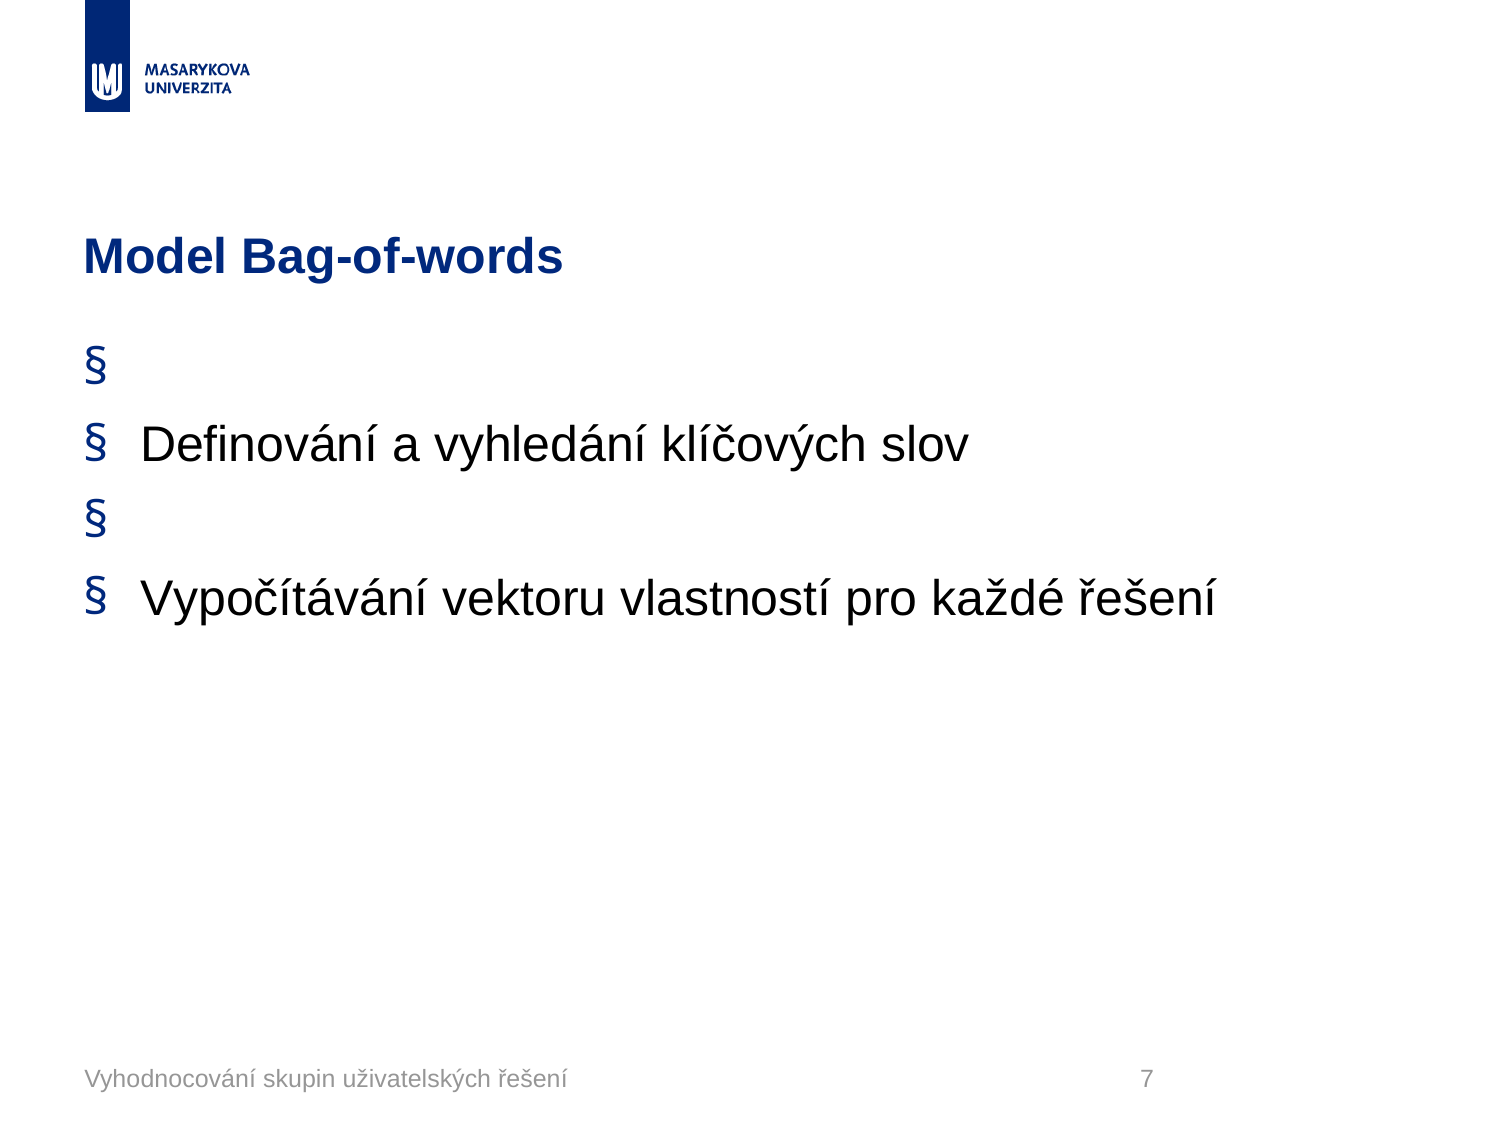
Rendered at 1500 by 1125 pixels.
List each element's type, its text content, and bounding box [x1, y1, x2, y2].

text_box 7 [1125, 1025, 1428, 1101]
list Definování a vyhledání klíčových slov Vypočítávání vektoru vlastností pro každé řešení [83, 331, 1410, 1007]
title Model Bag-of-words [83, 184, 1411, 291]
text_box Vyhodnocování skupin uživatelských řešení [69, 1025, 1104, 1101]
